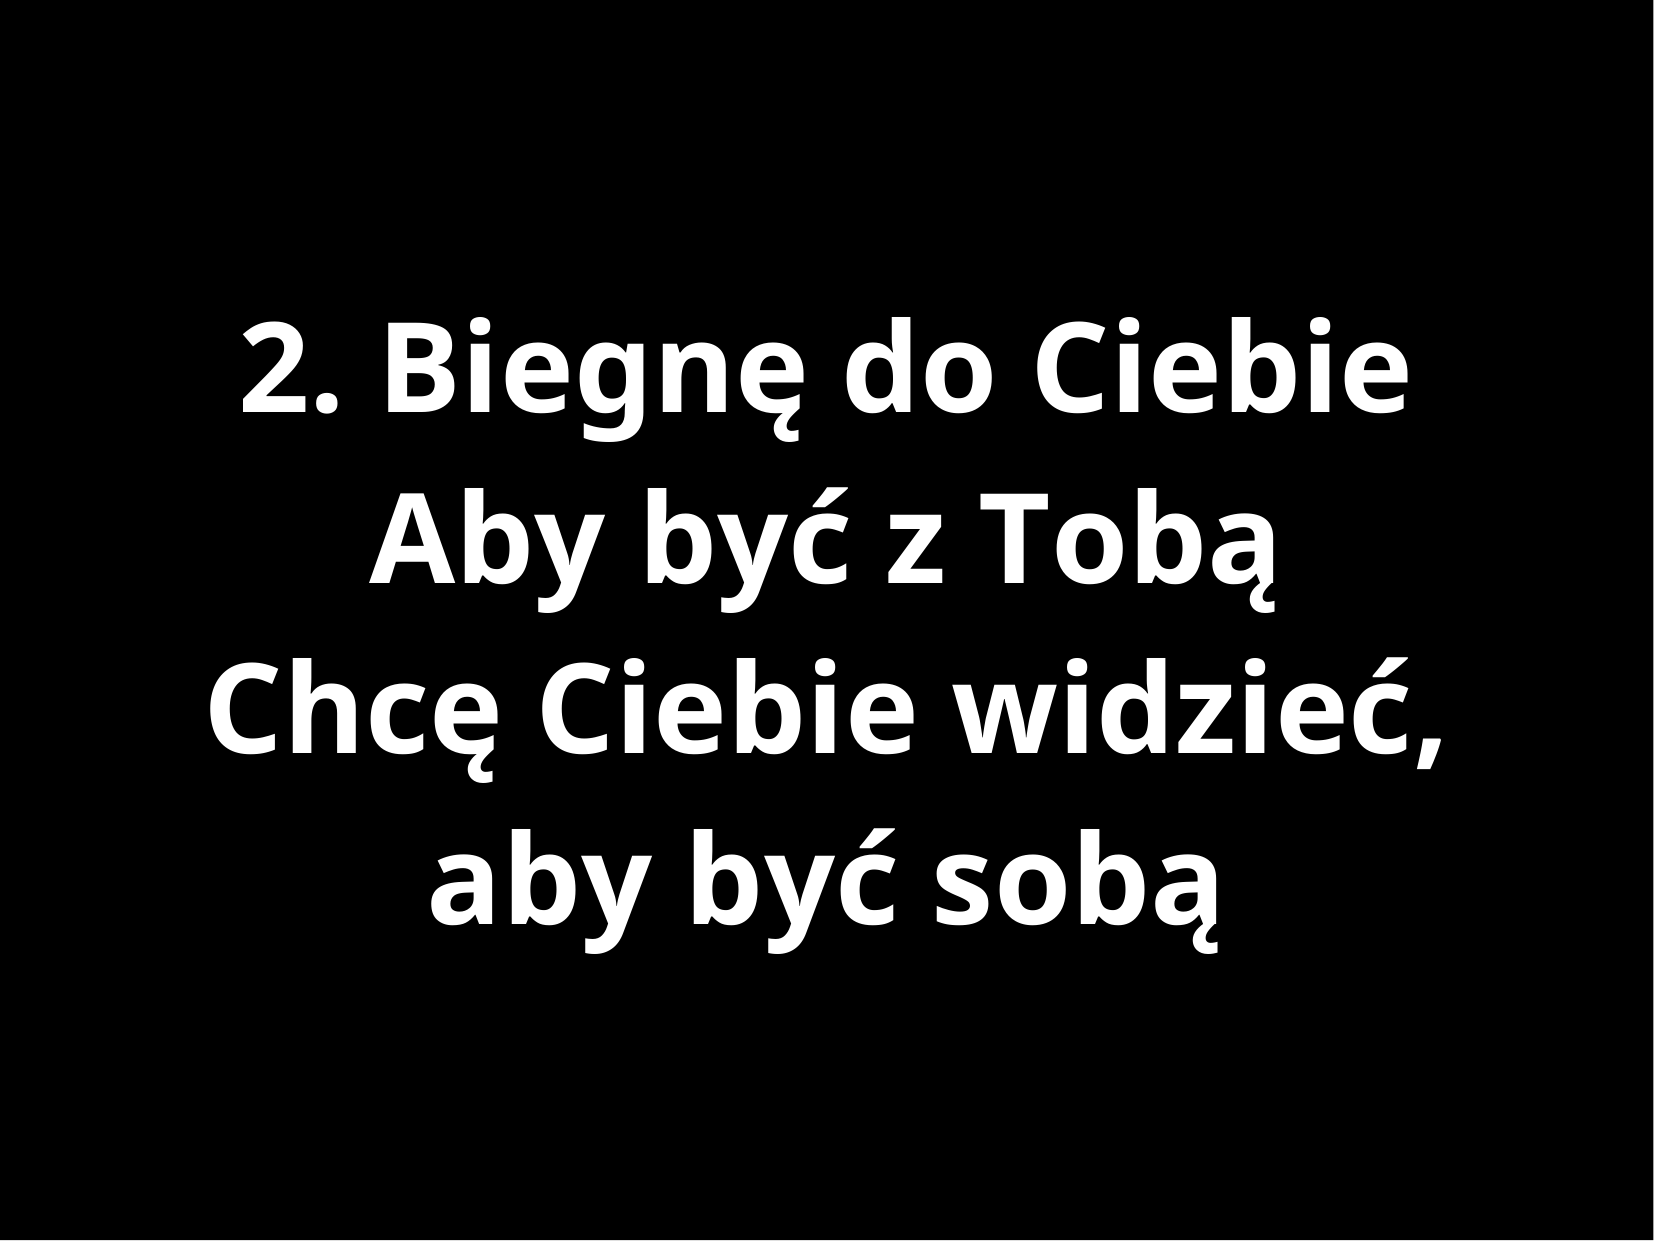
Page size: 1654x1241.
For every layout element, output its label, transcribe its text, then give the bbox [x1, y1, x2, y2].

title 2. Biegnę do Ciebie Aby być z Tobą Chcę Ciebie widzieć, aby być sobą [0, 0, 1654, 1241]
